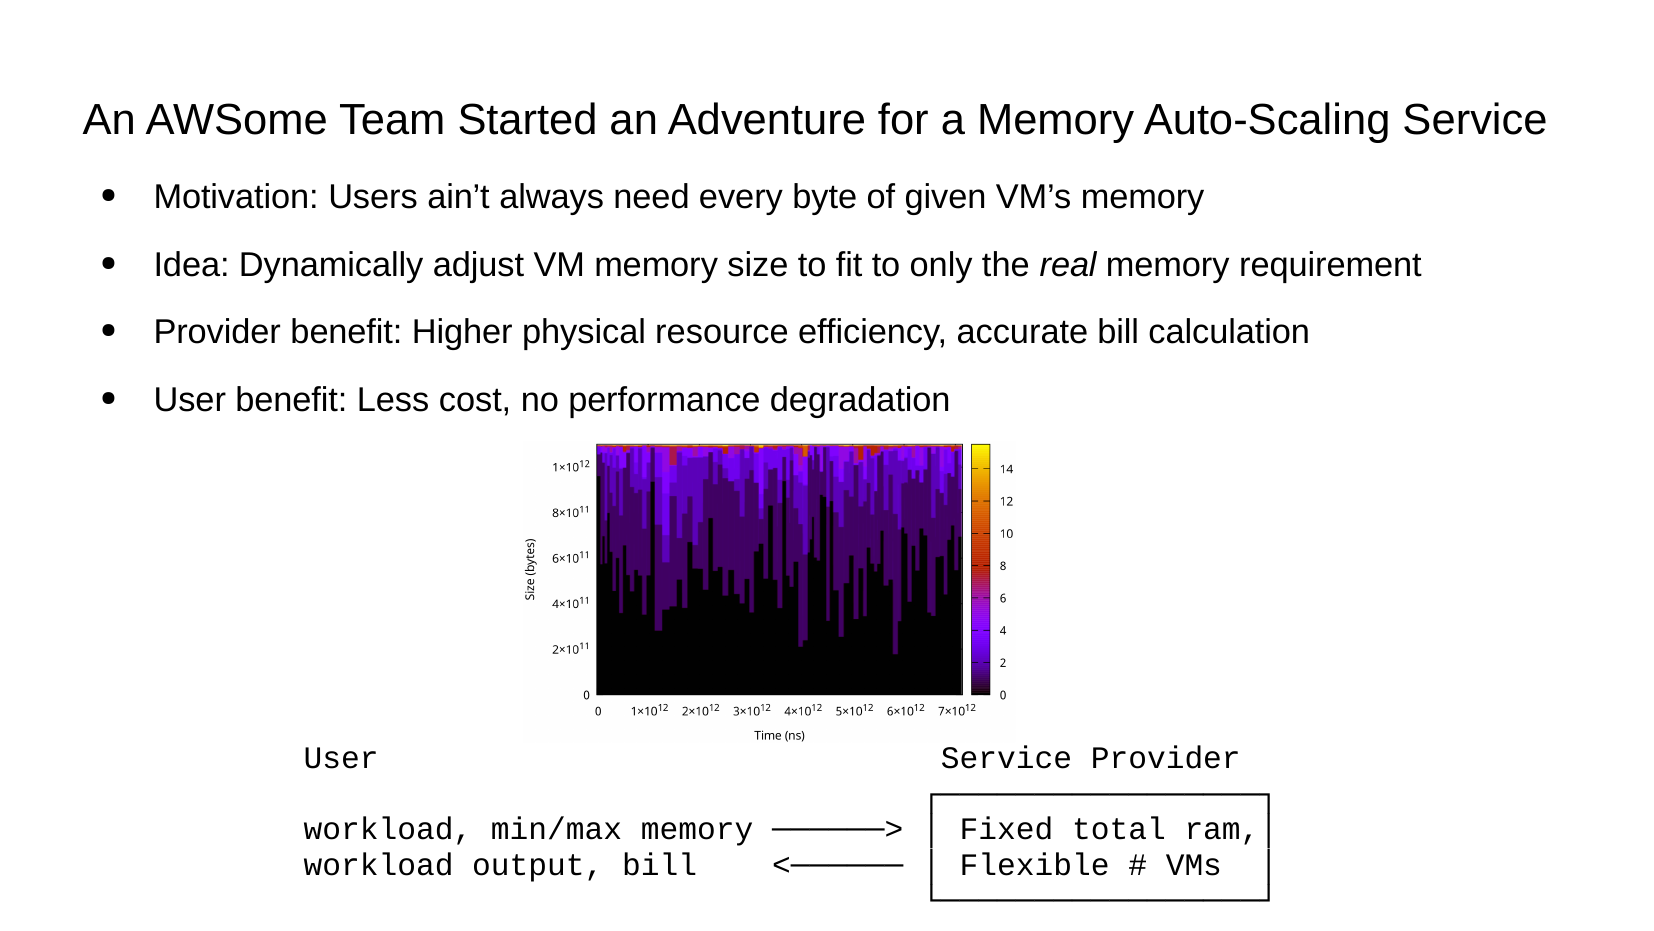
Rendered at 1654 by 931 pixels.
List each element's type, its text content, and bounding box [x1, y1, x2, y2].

list Motivation: Users ain’t always need every byte of given VM’s memory Idea: Dynamically adjust VM memory size to fit to only the real memory requirement Provider benefit: Higher physical resource efficiency, accurate bill calculation User benefit: Less cost, no performance degradation [82, 177, 1571, 833]
picture [523, 441, 1016, 743]
text_box User Service Provider ┌─────────────────┐ workload, min/max memory ──────> │ Fixed total ram,│ workload output, bill <────── │ Flexible # VMs │ └─────────────────┘ [288, 735, 1335, 928]
title An AWSome Team Started an Adventure for a Memory Auto-Scaling Service [82, 81, 1571, 157]
